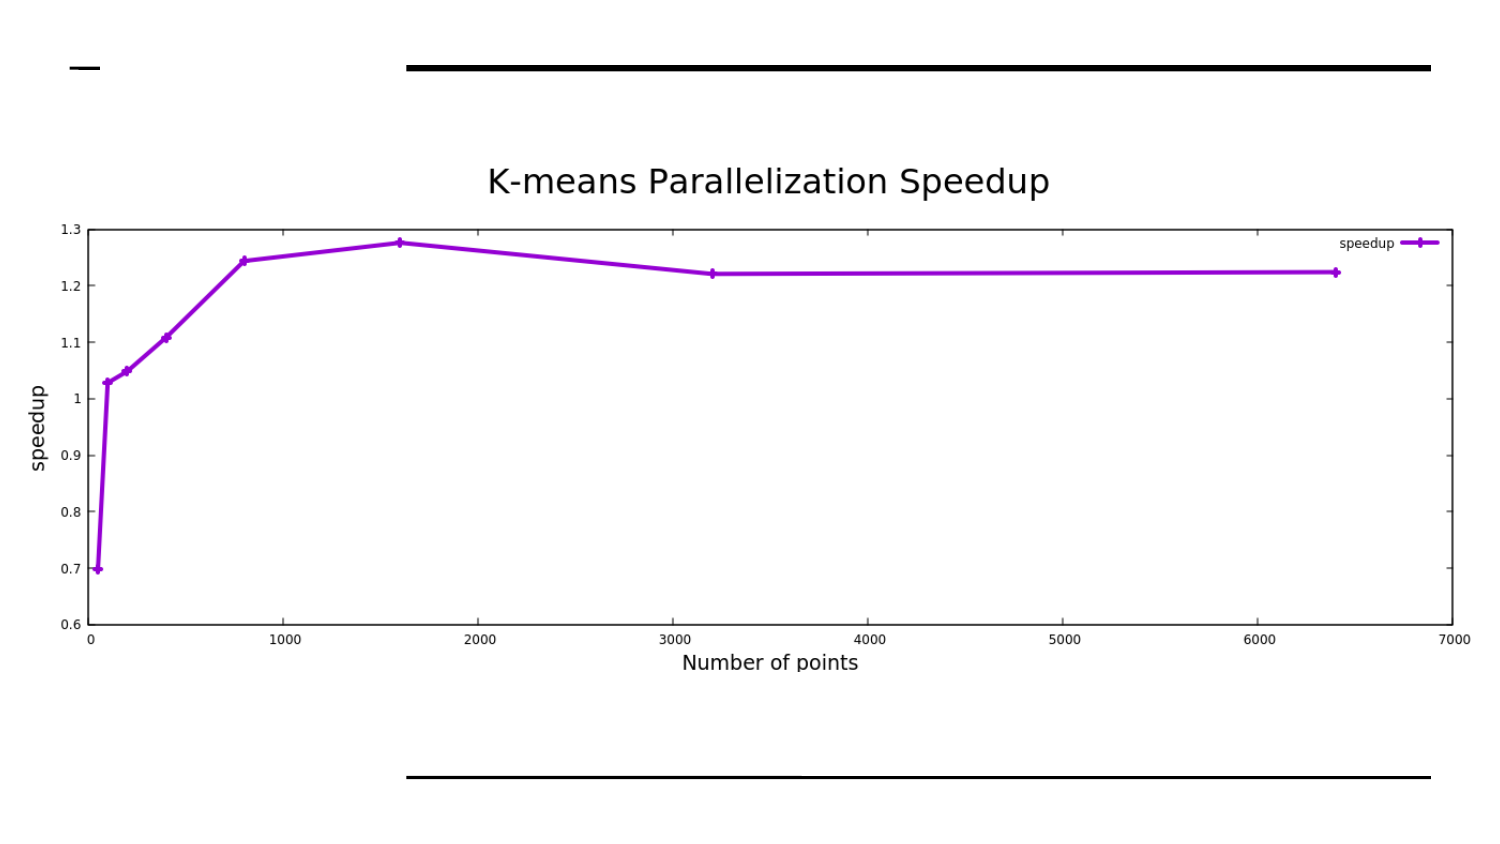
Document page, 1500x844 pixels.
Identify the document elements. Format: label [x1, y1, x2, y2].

picture [24, 158, 1475, 672]
